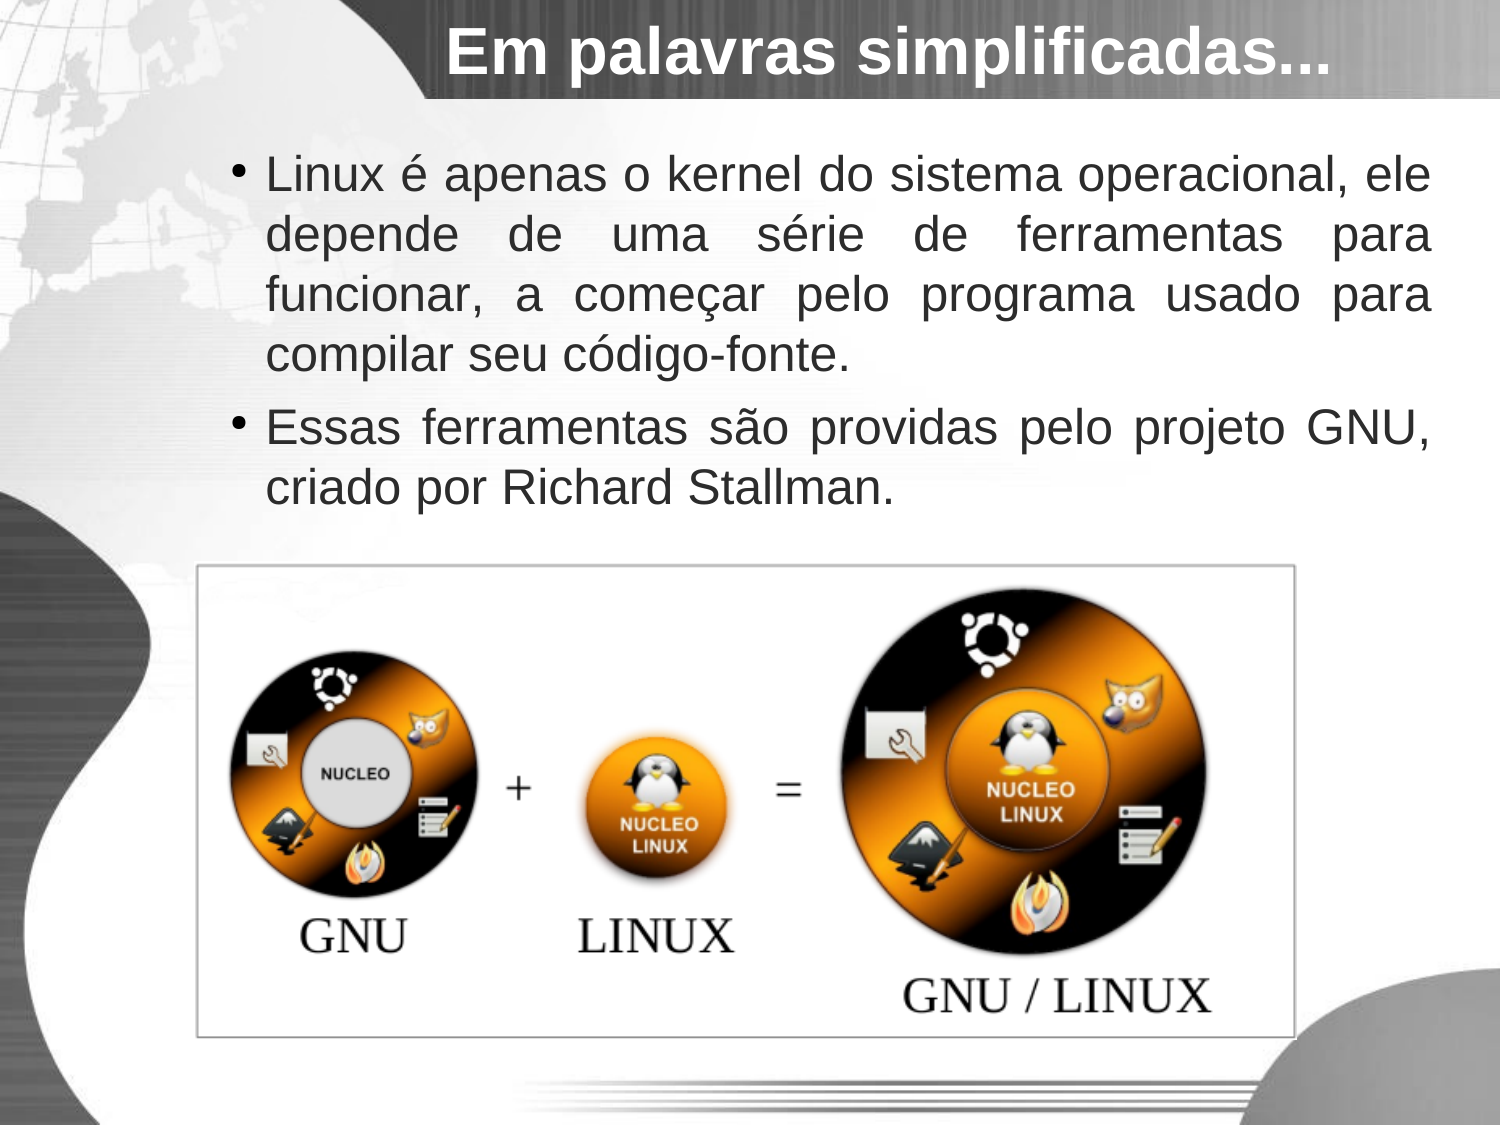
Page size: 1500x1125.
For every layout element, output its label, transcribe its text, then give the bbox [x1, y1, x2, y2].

picture [0, 0, 1500, 1125]
list Linux é apenas o kernel do sistema operacional, ele depende de uma série de ferramentas para funcionar, a começar pelo programa usado para compilar seu código-fonte. Essas ferramentas são providas pelo projeto GNU, criado por Richard Stallman. [159, 134, 1468, 526]
title Em palavras simplificadas... [430, 0, 1489, 97]
